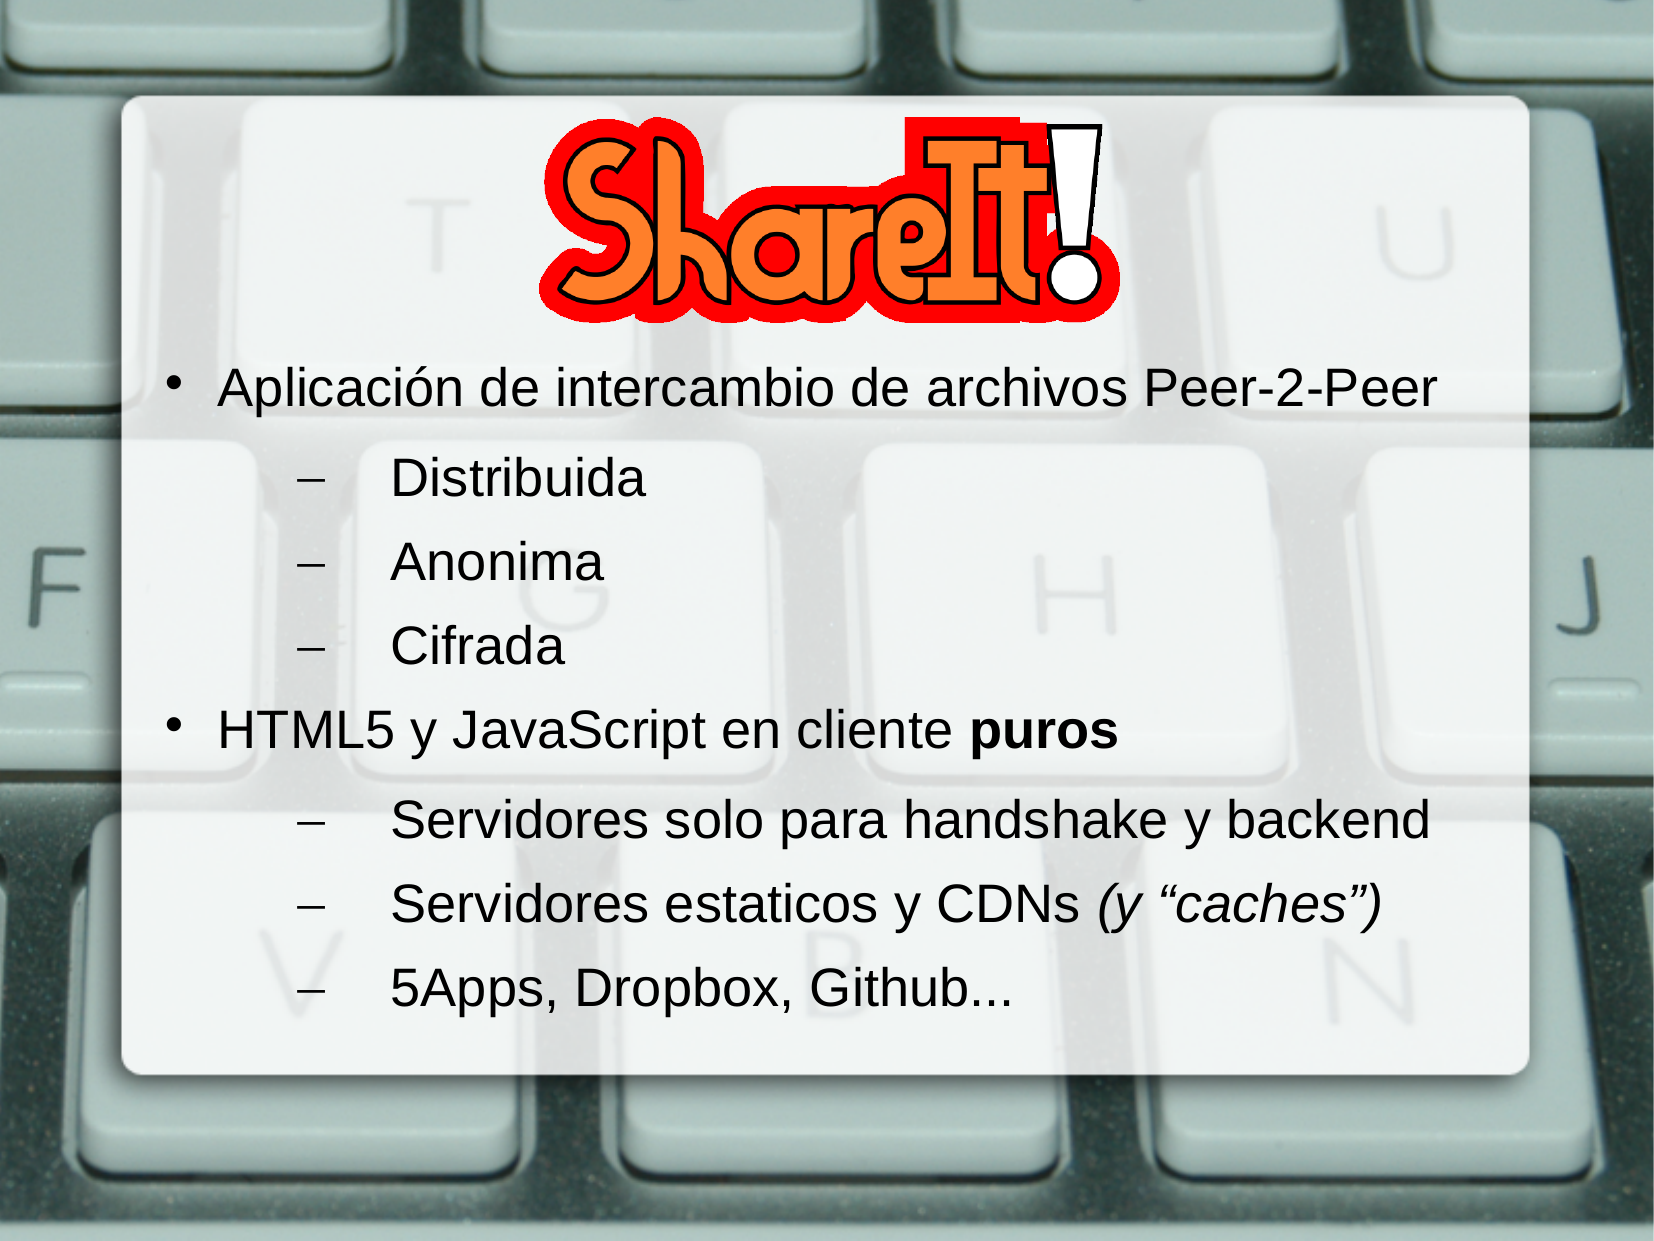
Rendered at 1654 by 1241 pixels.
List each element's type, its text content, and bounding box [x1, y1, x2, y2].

list Aplicación de intercambio de archivos Peer-2-Peer Distribuida Anonima Cifrada HTML5 y JavaScript en cliente puros Servidores solo para handshake y backend Servidores estaticos y CDNs (y “caches”) 5Apps, Dropbox, Github... [147, 354, 1506, 1074]
picture [0, 0, 1654, 1241]
